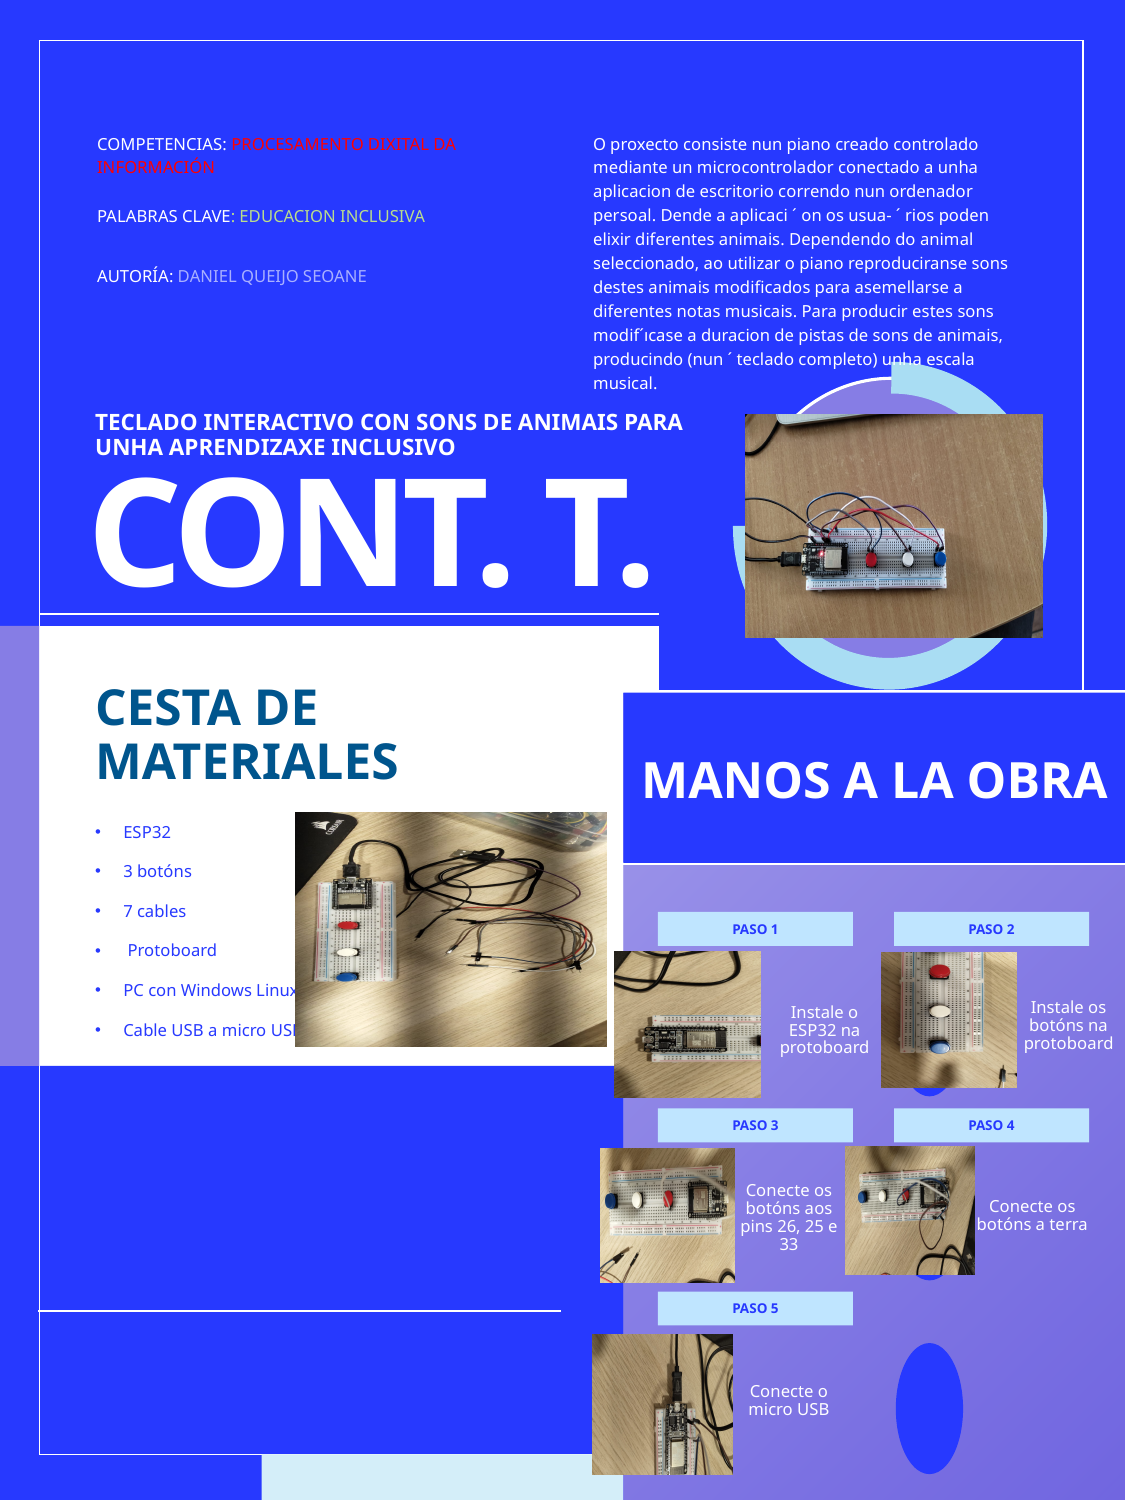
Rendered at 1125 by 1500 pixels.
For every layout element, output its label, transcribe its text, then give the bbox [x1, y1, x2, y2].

list Cesta de materiales [80, 675, 582, 798]
list Instale os botóns na protoboard [1004, 959, 1125, 1094]
title Cont. T. [80, 469, 726, 608]
list PASO 5 [657, 1291, 853, 1326]
list Paso 1 [657, 911, 853, 946]
list Conecte o micro USB [733, 1334, 846, 1468]
picture [881, 952, 1017, 1088]
picture [592, 1334, 733, 1475]
picture [614, 951, 761, 1098]
list Instale o ESP32 na protoboard [760, 963, 882, 1098]
picture [295, 812, 607, 1047]
list Conecte os botóns aos pins 26, 25 e 33 [725, 1150, 846, 1285]
picture [745, 414, 1043, 638]
list MANOS A LA OBRA [623, 692, 1125, 863]
list Teclado interactivo con sons de animais para unha aprendizaxe inclusivo [80, 403, 726, 469]
picture [600, 1148, 735, 1283]
list Conecte os botóns a terra [968, 1149, 1089, 1283]
list PASO 2 [894, 911, 1090, 946]
list COMPETENCIAS: Procesamento dixital da información PALABRAS CLAVE: Educacion inclusiva AUTORÍA: Daniel queijo Seoane O proxecto consiste nun piano creado controlado mediante un microcontrolador conectado a unha aplicacion de escritorio correndo nun ordenador persoal. Dende a aplicaci ´ on os usua- ´ rios poden elixir diferentes animais. Dependendo do animal seleccionado, ao utilizar o piano reproduciranse sons destes animais modificados para asemellarse a diferentes notas musicais. Para producir estes sons modif´ıcase a duracion de pistas de sons de animais, producindo (nun ´ teclado completo) unha escala musical. [82, 122, 1045, 347]
picture [845, 1146, 975, 1276]
list ESP32 3 botóns 7 cables Protoboard PC con Windows Linux Cable USB a micro USB [80, 810, 568, 1043]
list PASO 4 [894, 1108, 1090, 1143]
list PASO 3 [657, 1108, 853, 1143]
